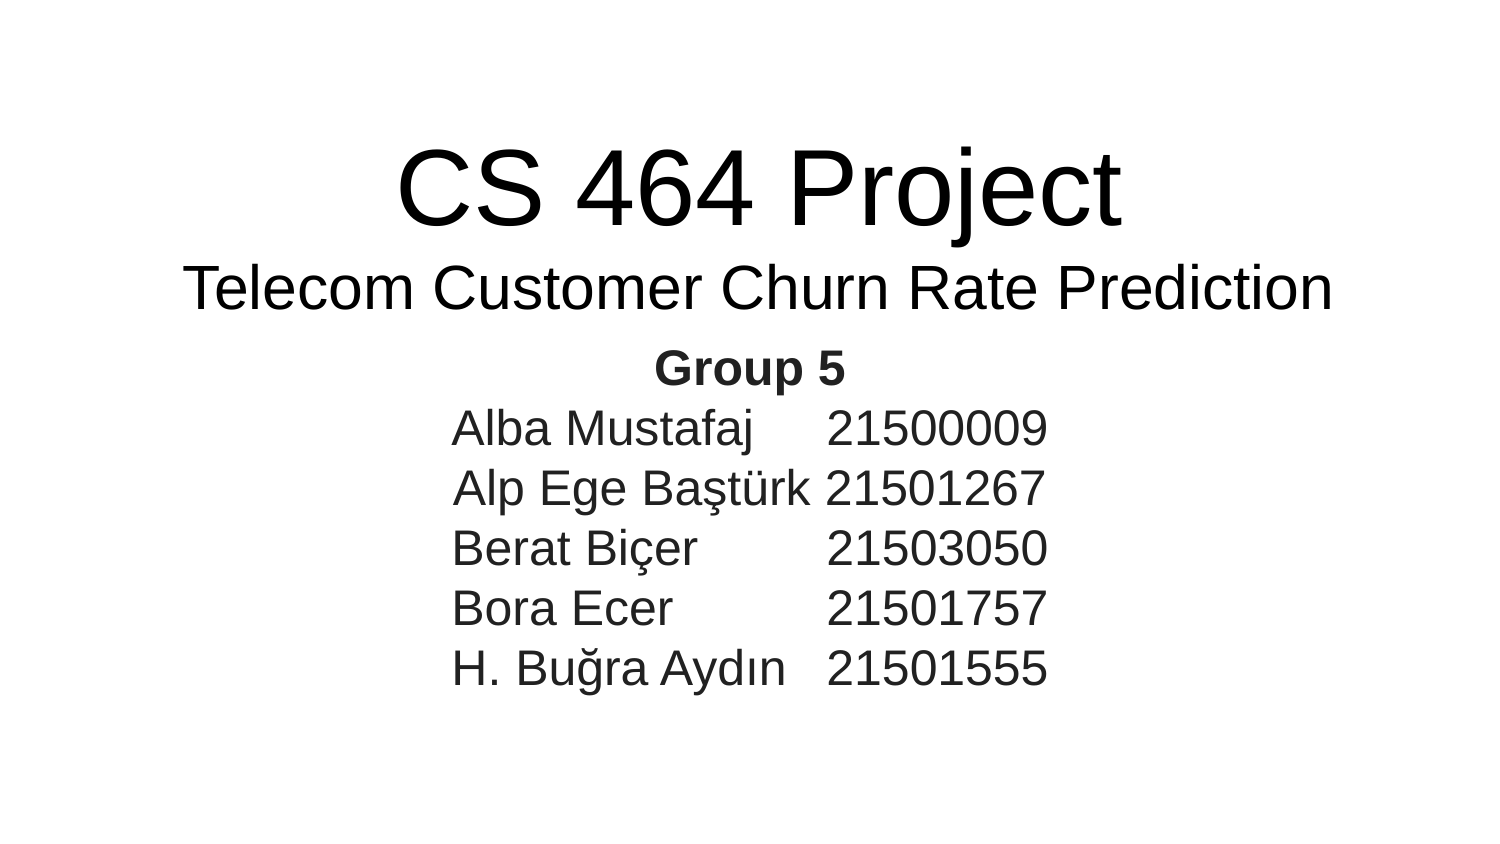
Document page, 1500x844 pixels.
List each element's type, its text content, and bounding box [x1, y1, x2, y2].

title CS 464 Project Telecom Customer Churn Rate Prediction [60, 0, 1459, 337]
subtitle Group 5 Alba Mustafaj 21500009 Alp Ege Baştürk 21501267 Berat Biçer 21503050 Bora Ecer 21501757 H. Buğra Aydın 21501555 [51, 320, 1449, 451]
